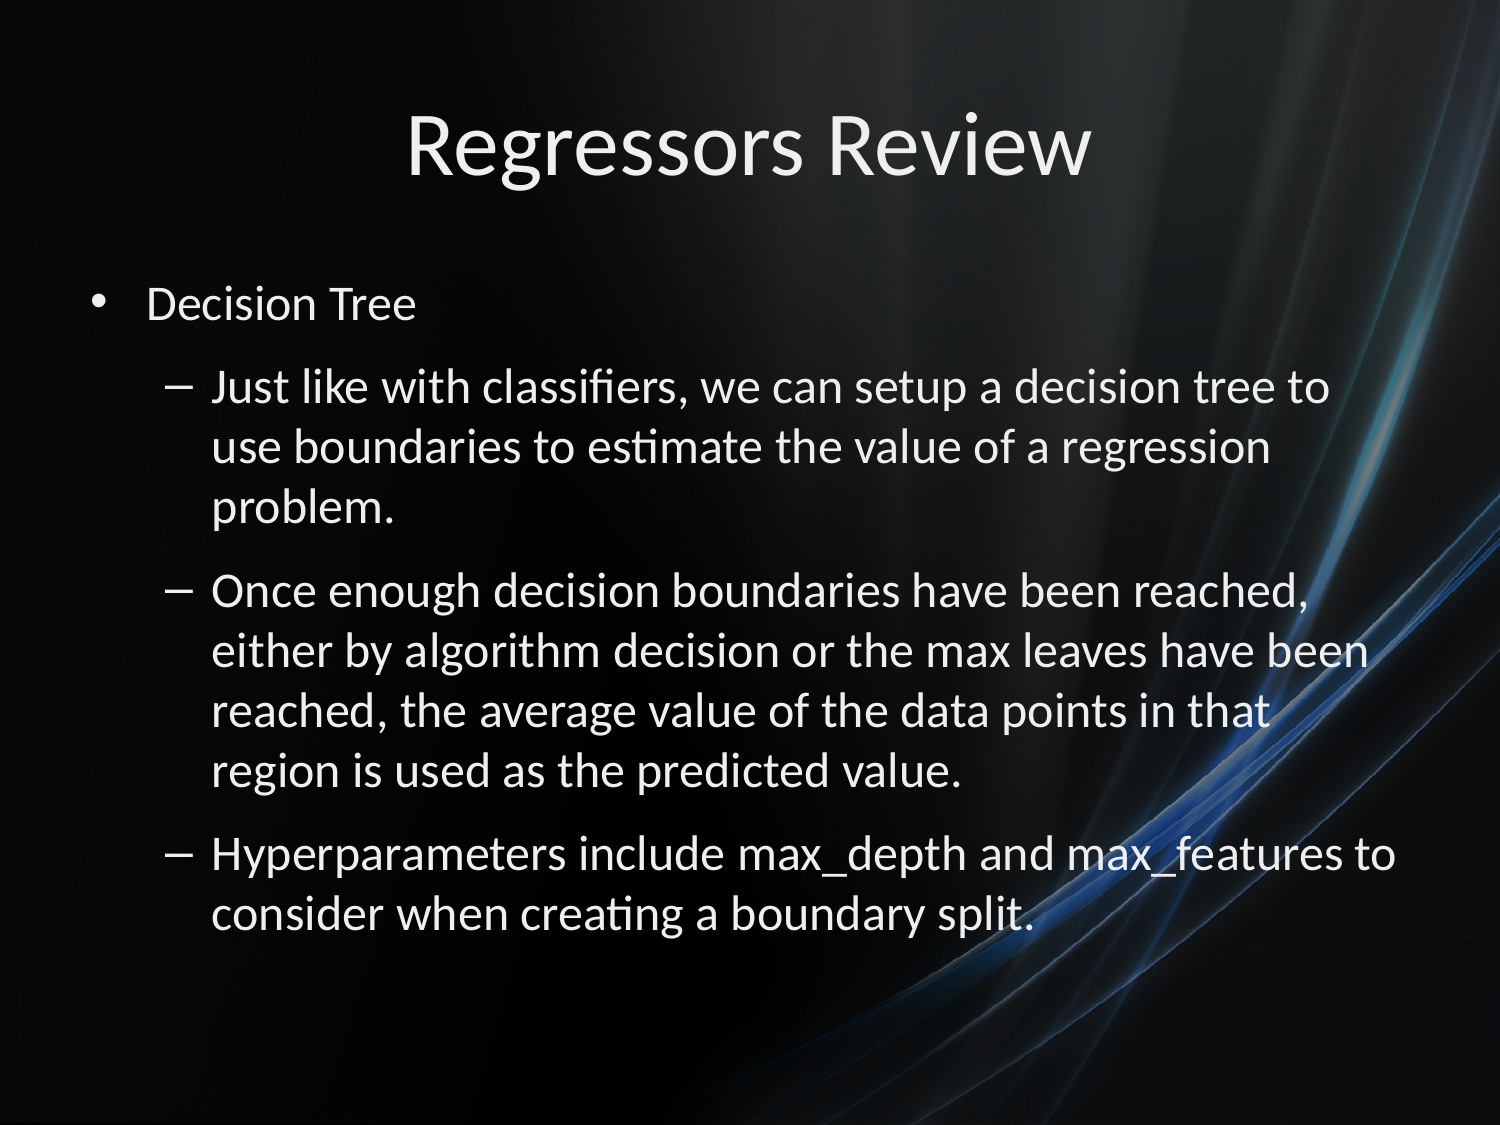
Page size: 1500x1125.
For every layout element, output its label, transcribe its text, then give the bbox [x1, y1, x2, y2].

title Regressors Review [75, 45, 1425, 233]
picture [0, 0, 1500, 1125]
list Decision Tree Just like with classifiers, we can setup a decision tree to use boundaries to estimate the value of a regression problem. Once enough decision boundaries have been reached, either by algorithm decision or the max leaves have been reached, the average value of the data points in that region is used as the predicted value. Hyperparameters include max_depth and max_features to consider when creating a boundary split. [75, 262, 1425, 1005]
